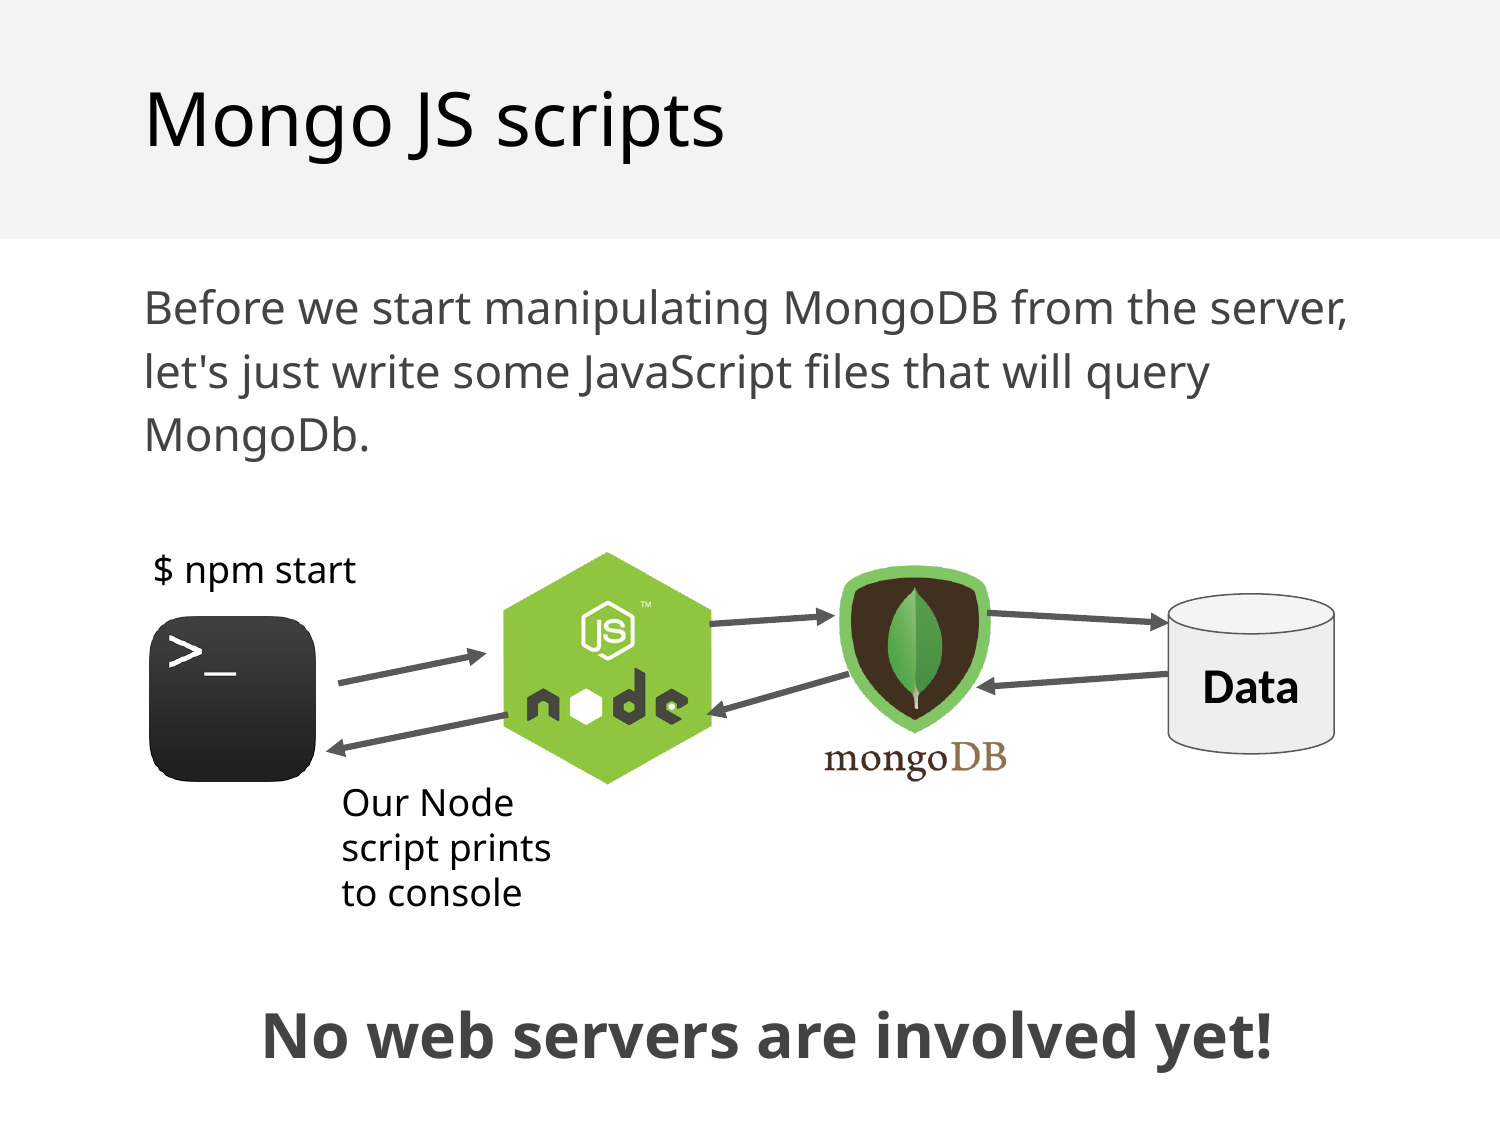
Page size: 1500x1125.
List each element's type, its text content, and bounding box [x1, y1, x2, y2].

text_box Data [1168, 615, 1335, 754]
picture [137, 672, 327, 793]
list No web servers are involved yet! [145, 936, 1390, 1119]
list Before we start manipulating MongoDB from the server, let's just write some JavaScript files that will query MongoDb. [128, 255, 1372, 438]
text_box $ npm start [137, 530, 440, 672]
picture [796, 534, 1034, 814]
title Mongo JS scripts [128, 56, 1372, 183]
picture [487, 549, 726, 788]
text_box Our Node script prints to console [326, 764, 606, 905]
